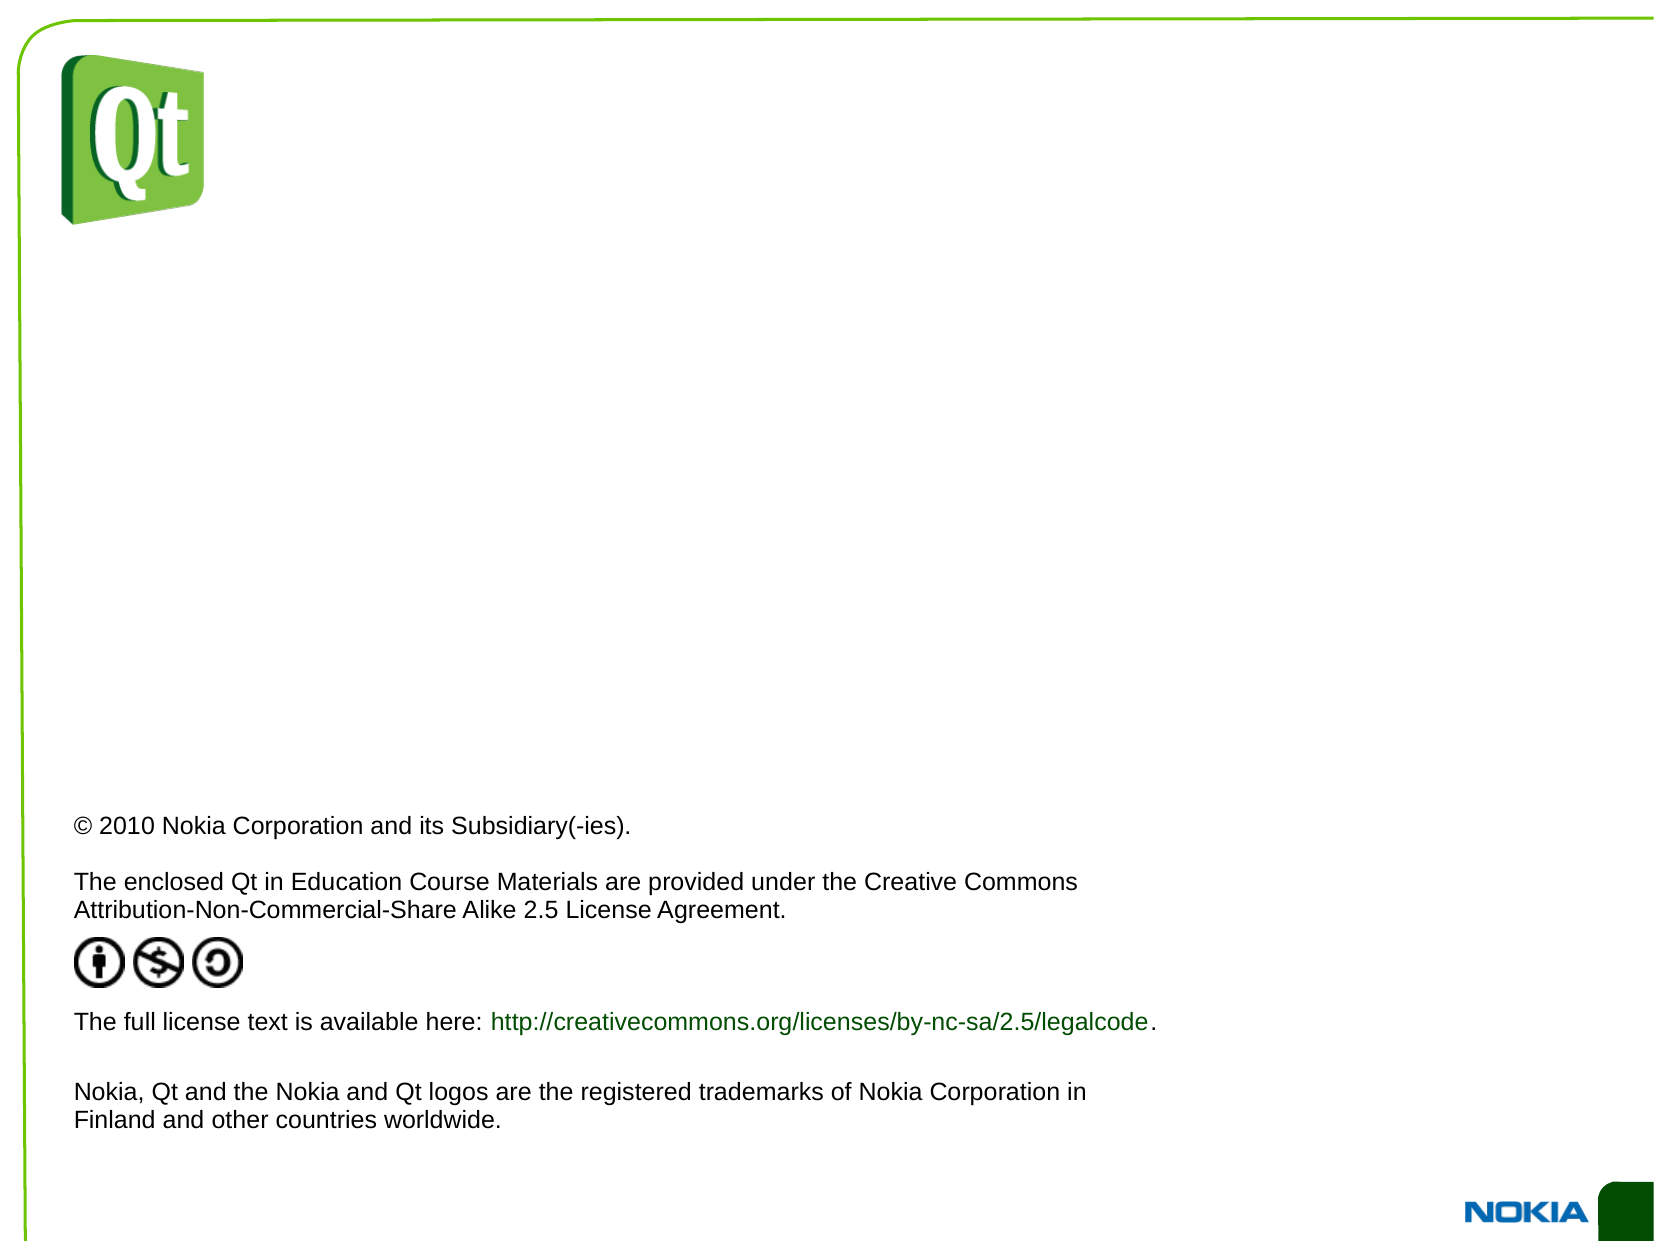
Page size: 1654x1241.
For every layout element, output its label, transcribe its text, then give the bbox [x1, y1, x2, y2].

picture [61, 55, 204, 225]
picture [133, 937, 184, 988]
picture [192, 937, 243, 988]
text_box © 2010 Nokia Corporation and its Subsidiary(-ies). The enclosed Qt in Education Course Materials are provided under the Creative Commons Attribution-Non-Commercial-Share Alike 2.5 License Agreement. The full license text is available here: http://creativecommons.org/licenses/by-nc-sa/2.5/legalcode. Nokia, Qt and the Nokia and Qt logos are the registered trademarks of Nokia Corporation in Finland and other countries worldwide. [59, 804, 1188, 1241]
picture [74, 937, 125, 988]
picture [1465, 1201, 1589, 1223]
